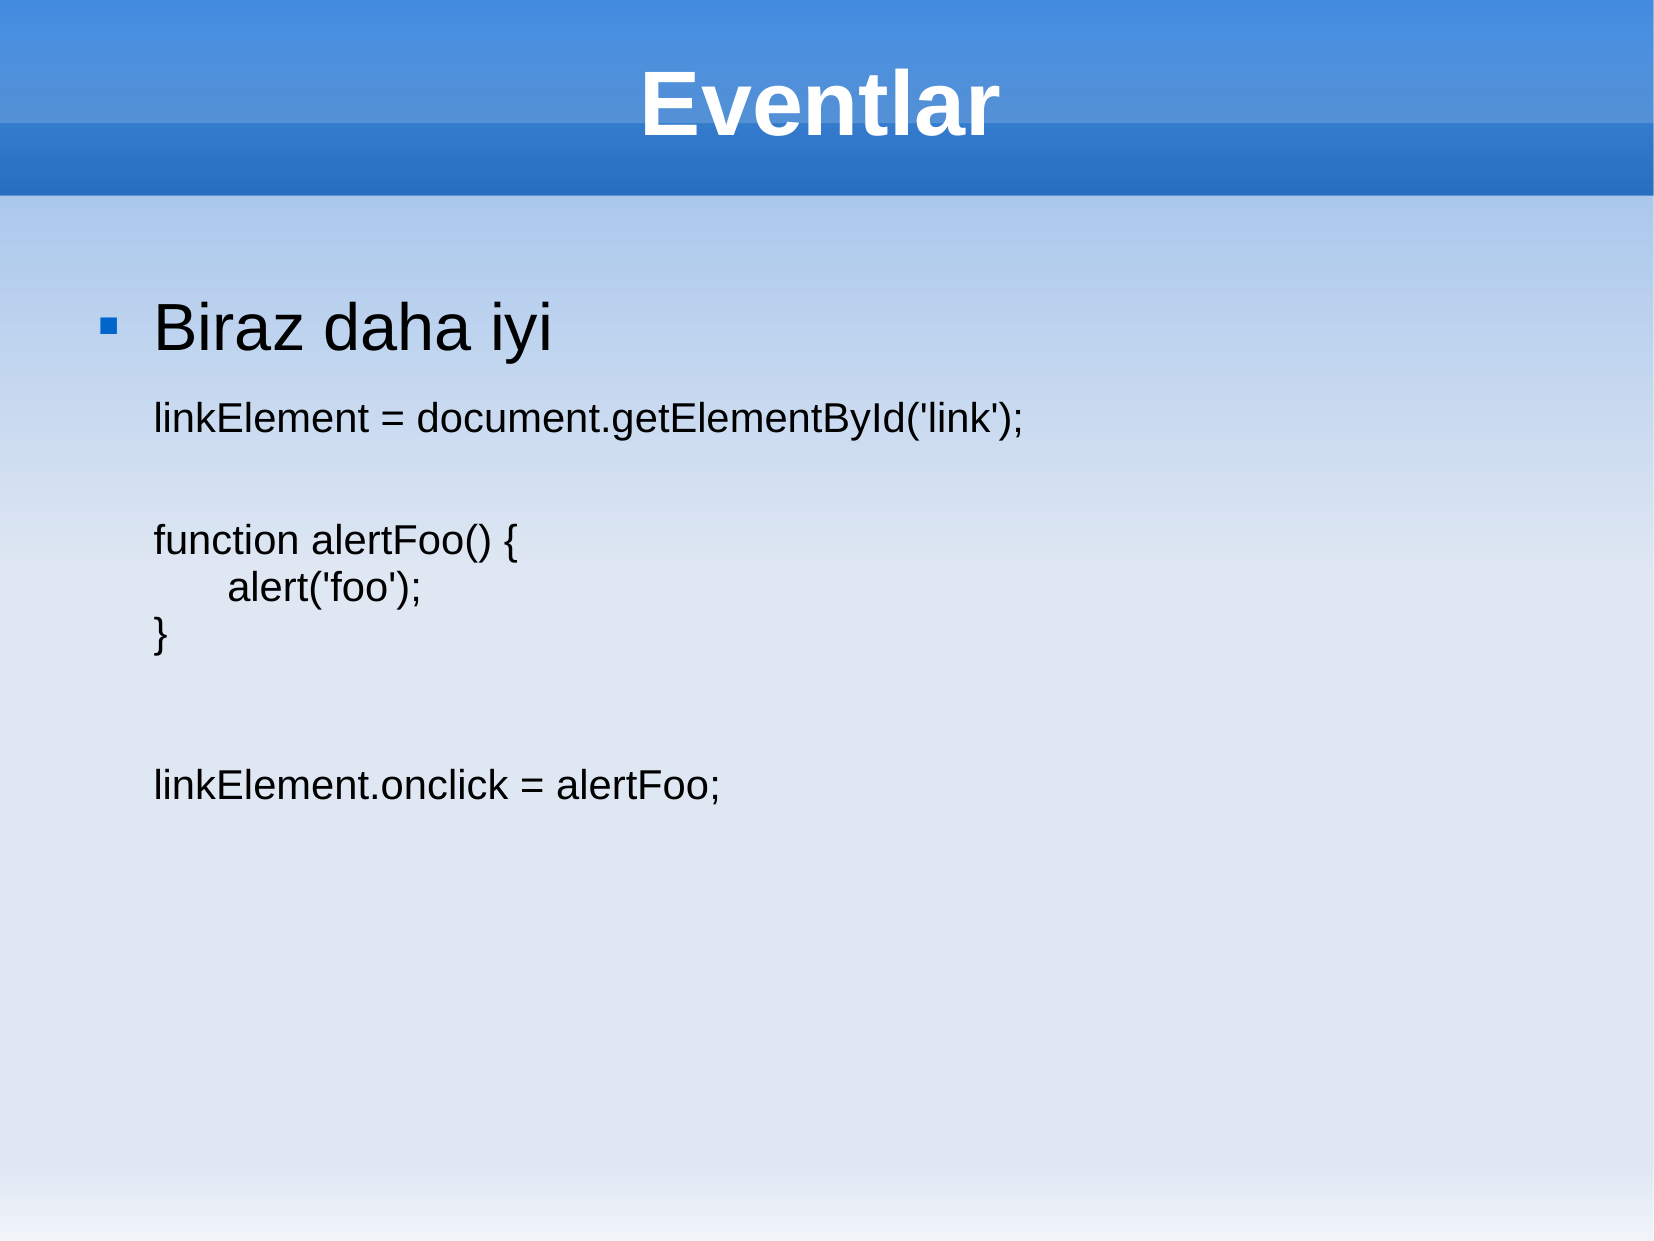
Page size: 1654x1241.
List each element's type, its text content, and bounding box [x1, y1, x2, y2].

picture [0, 0, 1654, 1241]
list Biraz daha iyi linkElement = document.getElementById('link'); function alertFoo() { alert('foo'); } linkElement.onclick = alertFoo; [82, 290, 1571, 1094]
title Eventlar [76, 7, 1565, 200]
